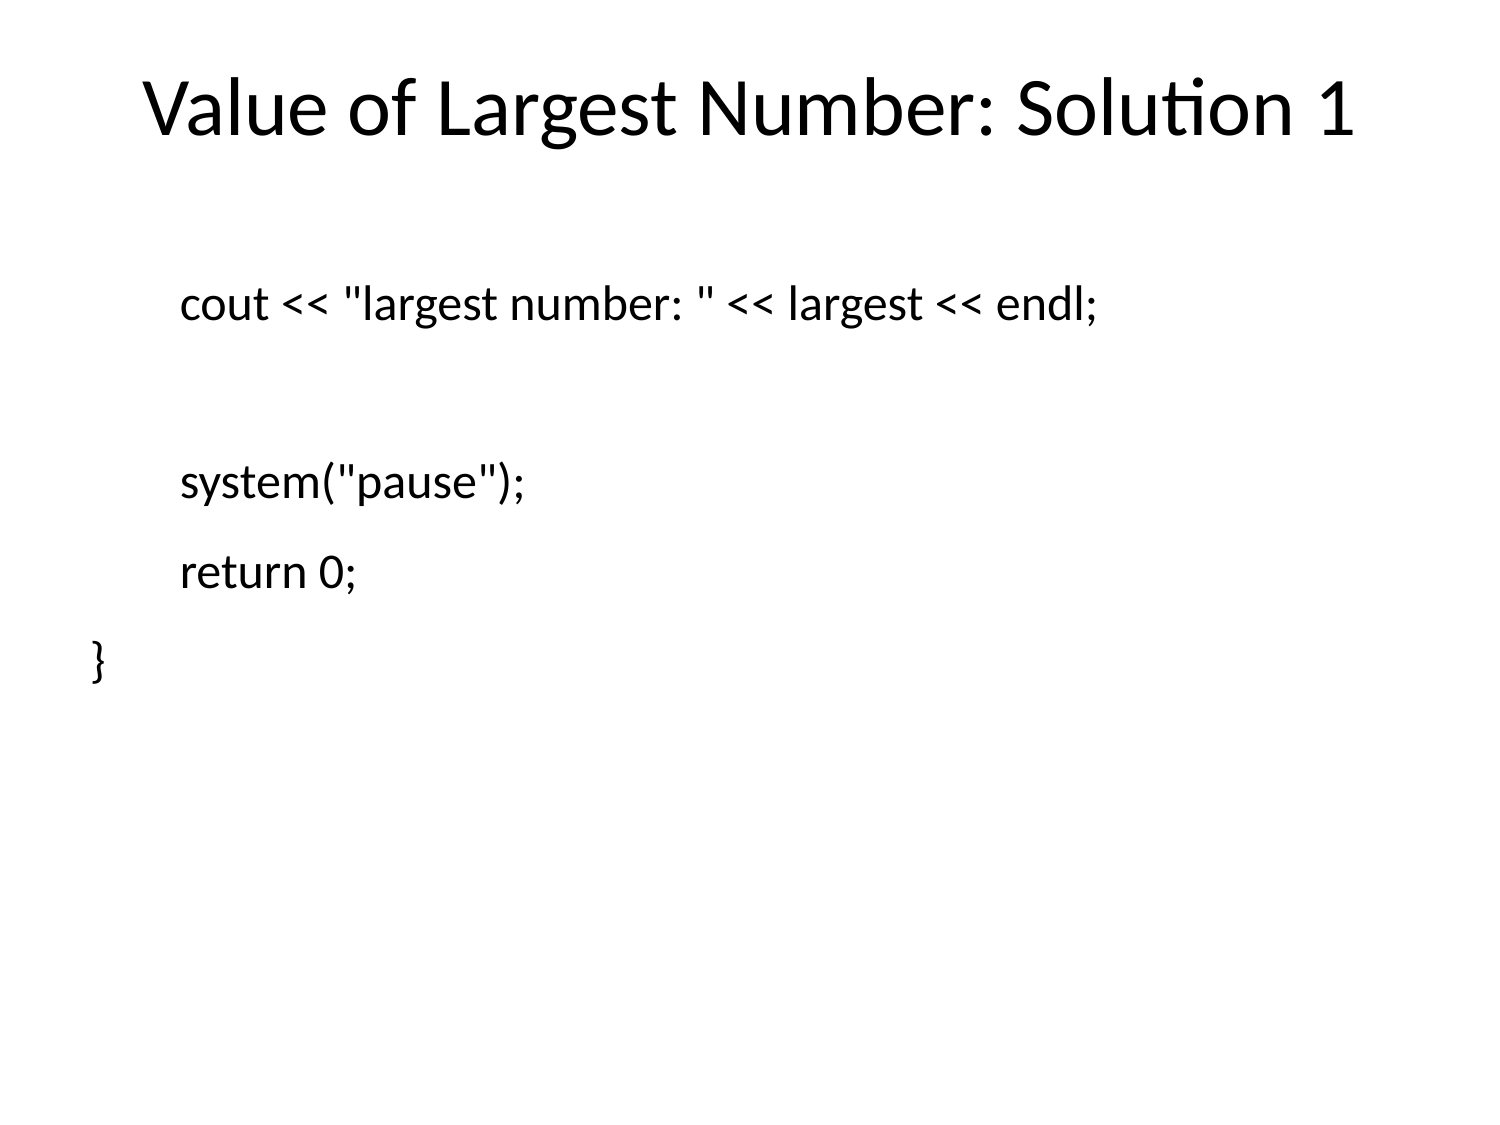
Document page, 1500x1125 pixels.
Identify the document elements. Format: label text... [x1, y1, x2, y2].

list cout << "largest number: " << largest << endl; system("pause"); return 0; } [75, 262, 1450, 1005]
title Value of Largest Number: Solution 1 [75, 45, 1425, 233]
